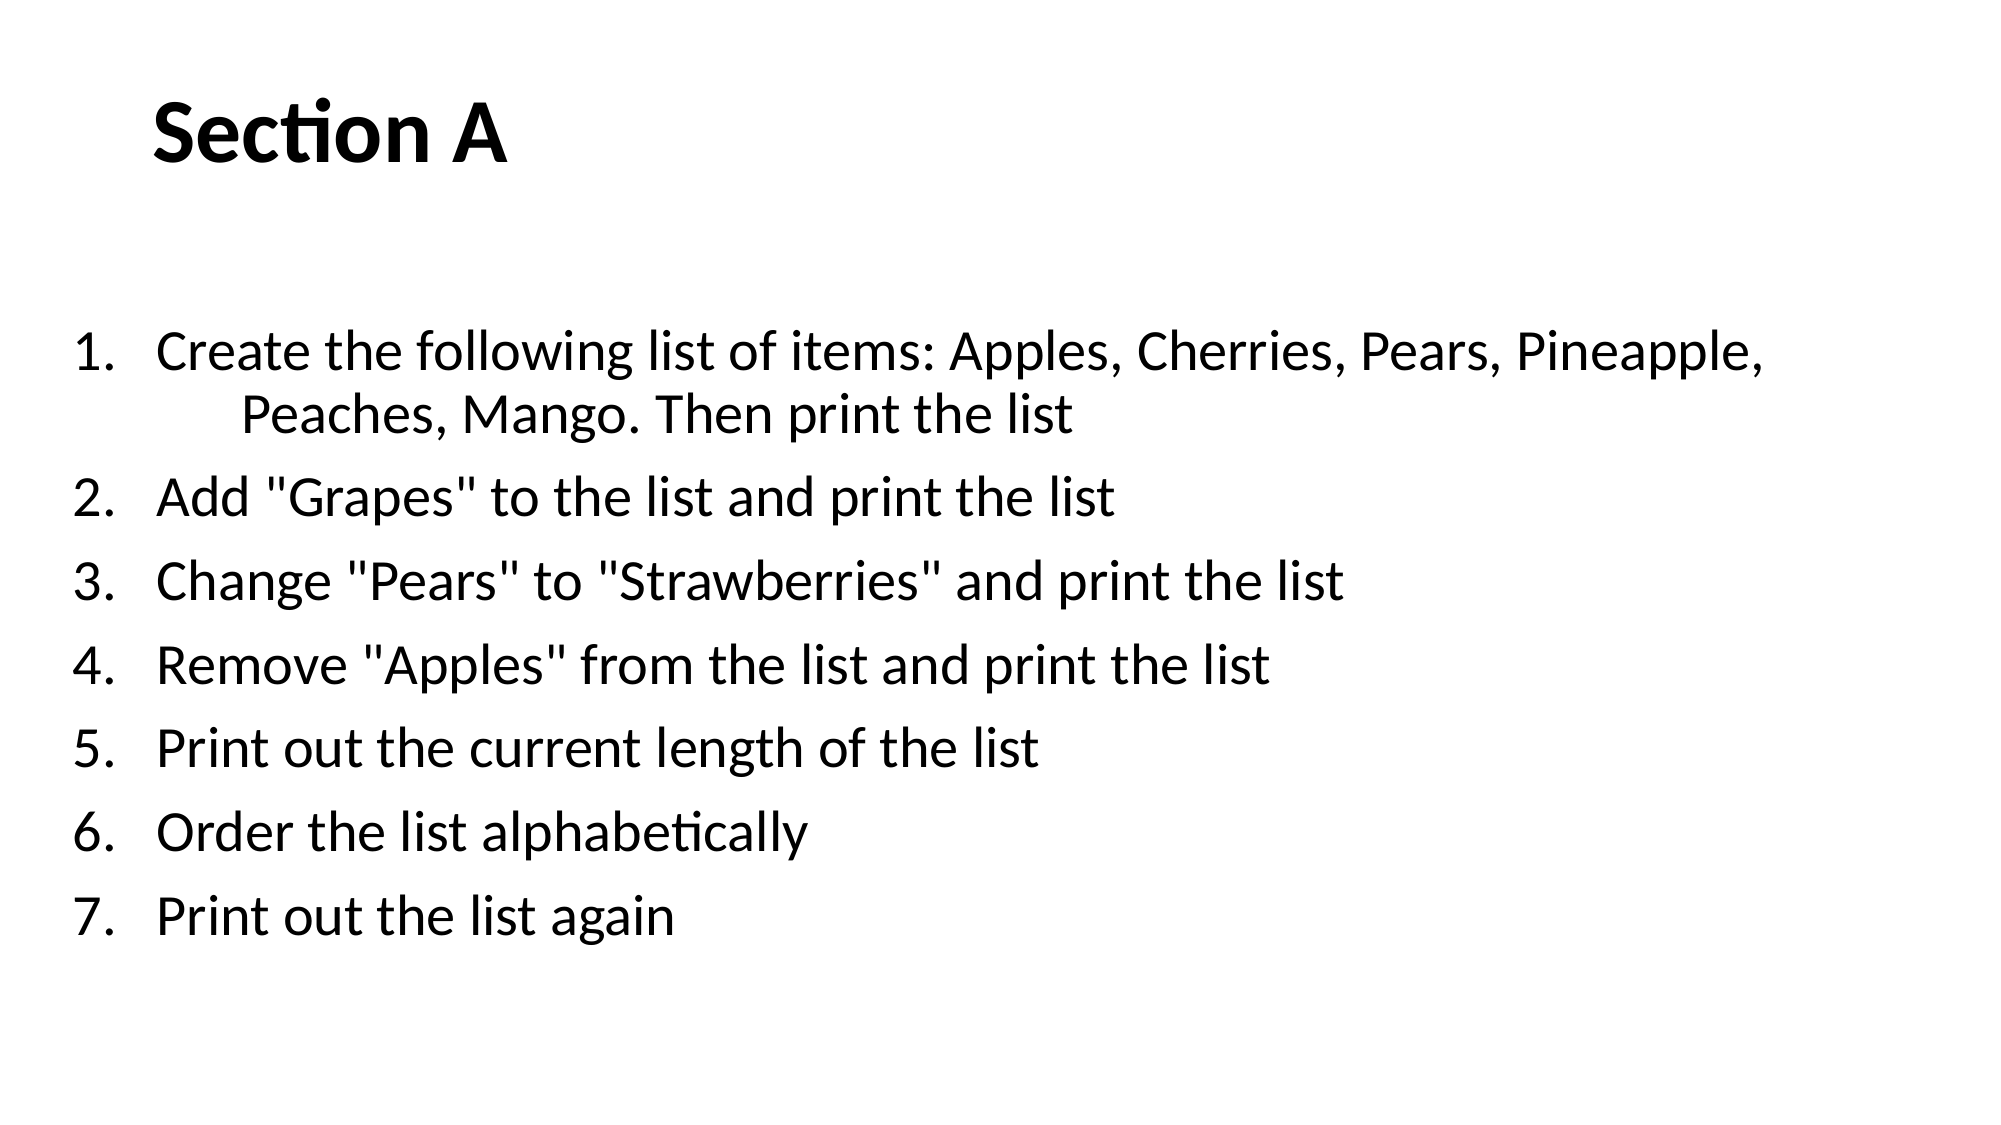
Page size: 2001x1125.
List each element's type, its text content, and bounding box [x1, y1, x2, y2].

title Section A [137, 59, 1863, 206]
list Create the following list of items: Apples, Cherries, Pears, Pineapple, Peaches, Mango. Then print the list Add "Grapes" to the list and print the list Change "Pears" to "Strawberries" and print the list Remove "Apples" from the list and print the list Print out the current length of the list Order the list alphabetically Print out the list again [72, 316, 1835, 997]
